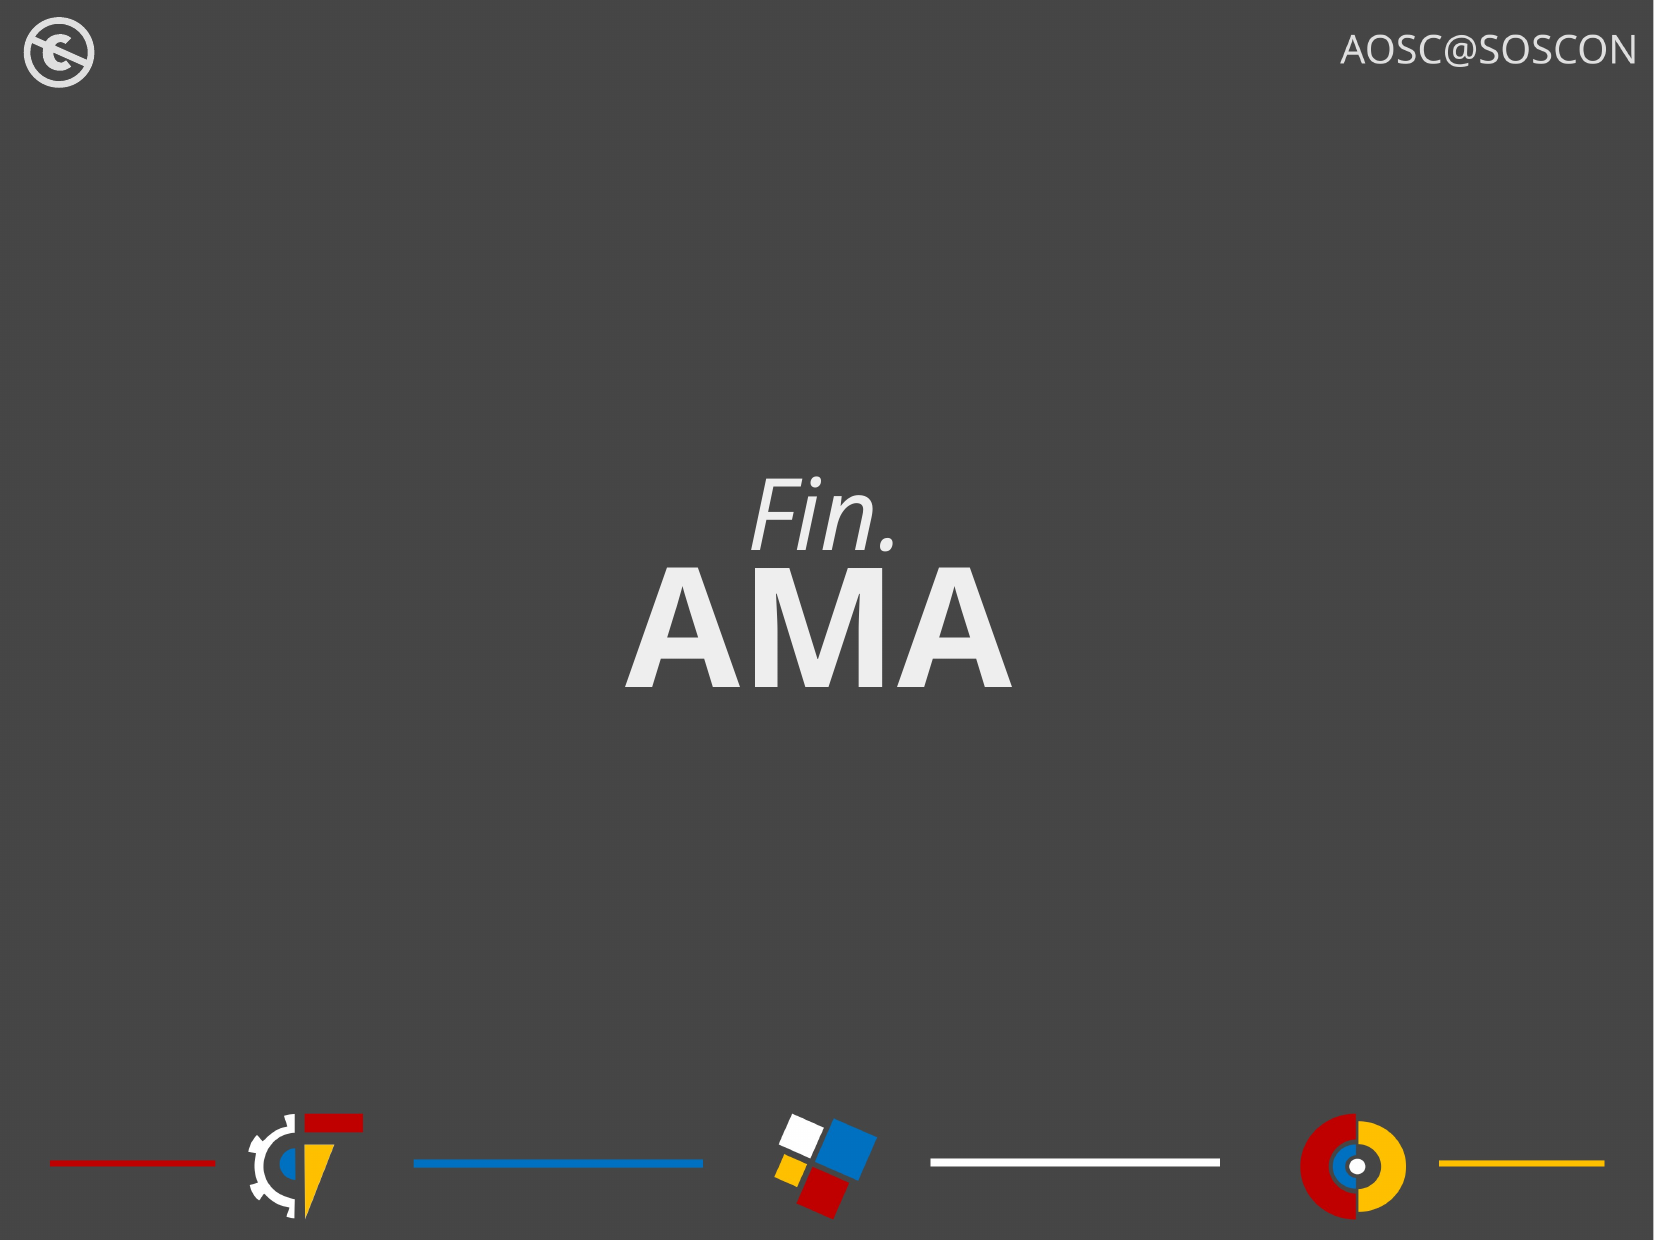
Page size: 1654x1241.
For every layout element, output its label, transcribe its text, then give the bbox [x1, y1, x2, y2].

text_box Fin. [602, 436, 957, 603]
picture [0, 0, 1654, 1240]
text_box AMA [610, 502, 1028, 745]
